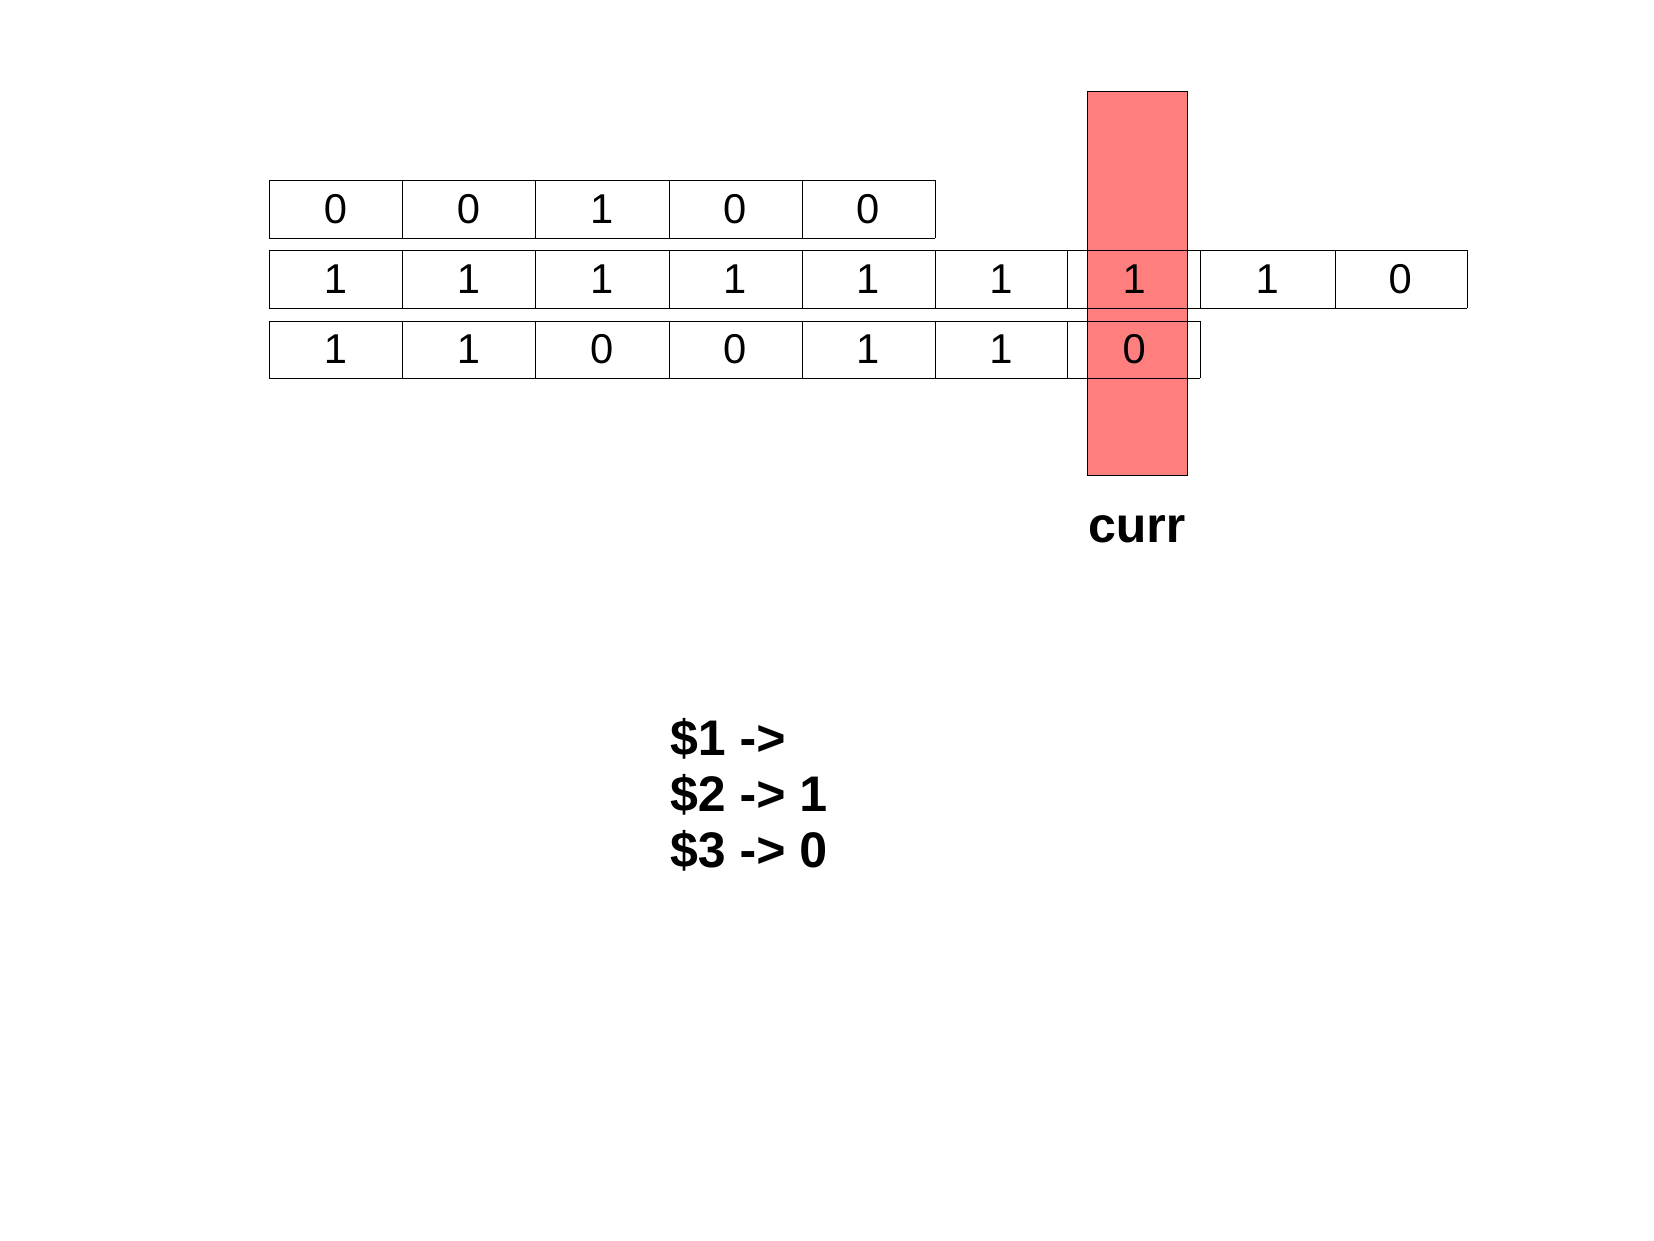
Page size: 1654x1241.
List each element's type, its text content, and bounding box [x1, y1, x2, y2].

text_box curr [1062, 490, 1211, 570]
text_box $1 -> $2 -> 1 $3 -> 0 [655, 702, 922, 912]
text_box [1087, 91, 1188, 180]
chart [268, 180, 1470, 557]
